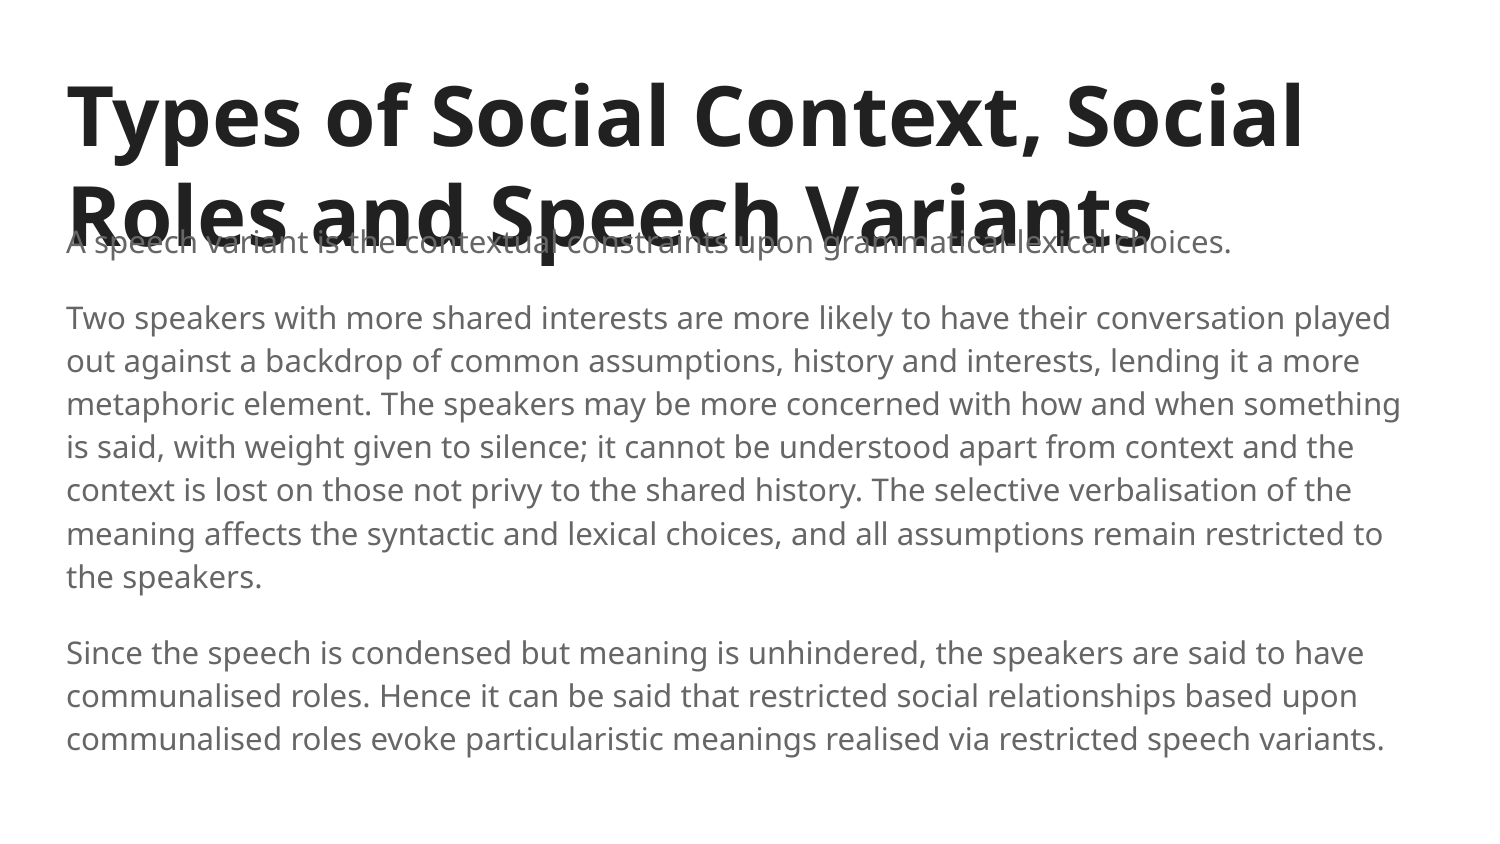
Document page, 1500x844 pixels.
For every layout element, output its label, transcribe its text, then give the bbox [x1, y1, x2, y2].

list A speech variant is the contextual constraints upon grammatical-lexical choices. Two speakers with more shared interests are more likely to have their conversation played out against a backdrop of common assumptions, history and interests, lending it a more metaphoric element. The speakers may be more concerned with how and when something is said, with weight given to silence; it cannot be understood apart from context and the context is lost on those not privy to the shared history. The selective verbalisation of the meaning affects the syntactic and lexical choices, and all assumptions remain restricted to the speakers. Since the speech is condensed but meaning is unhindered, the speakers are said to have communalised roles. Hence it can be said that restricted social relationships based upon communalised roles evoke particularistic meanings realised via restricted speech variants. [51, 201, 1449, 760]
title Types of Social Context, Social Roles and Speech Variants [51, 48, 1449, 180]
